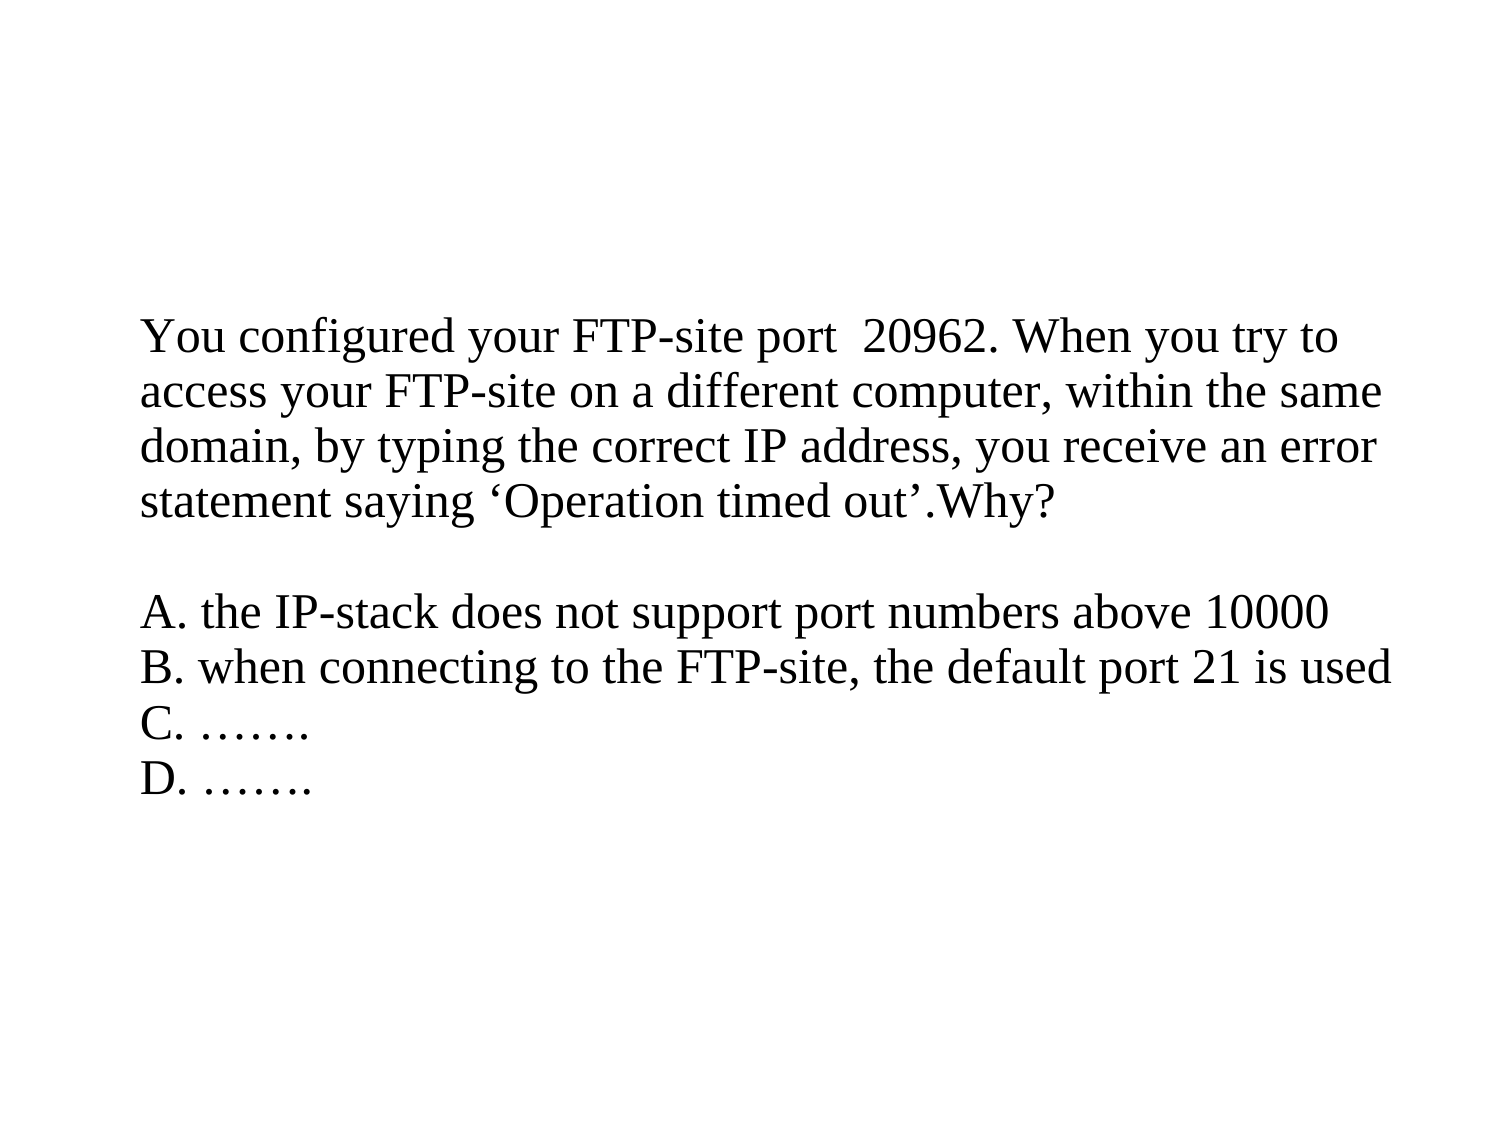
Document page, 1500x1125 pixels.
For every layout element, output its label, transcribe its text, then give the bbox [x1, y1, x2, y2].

text_box You configured your FTP-site port 20962. When you try to access your FTP-site on a different computer, within the same domain, by typing the correct IP address, you receive an error statement saying ‘Operation timed out’.Why? A. the IP-stack does not support port numbers above 10000 B. when connecting to the FTP-site, the default port 21 is used C. ……. D. ……. [125, 299, 1450, 813]
